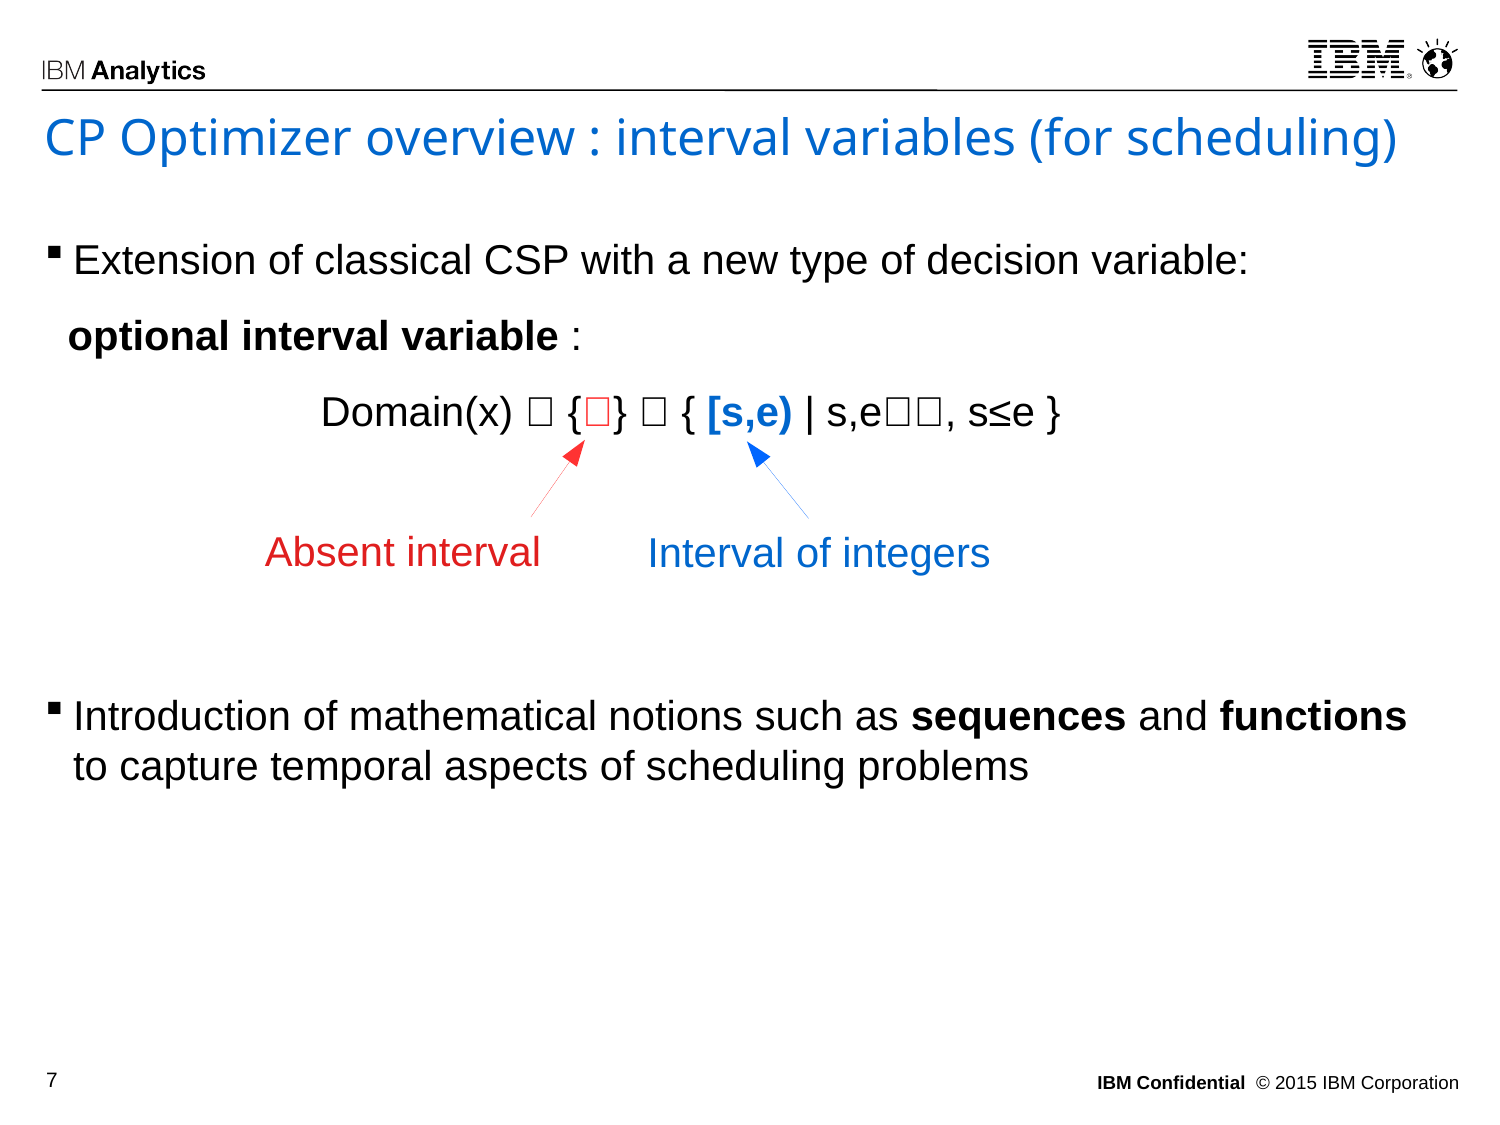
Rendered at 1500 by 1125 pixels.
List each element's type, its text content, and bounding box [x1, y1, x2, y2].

text_box Interval of integers [647, 518, 1028, 594]
text_box Absent interval [250, 517, 557, 583]
picture [1294, 24, 1469, 91]
list Extension of classical CSP with a new type of decision variable: optional interval variable : Domain(x)  {}  { [s,e) | s,e, s≤e } Introduction of mathematical notions such as sequences and functions to capture temporal aspects of scheduling problems [29, 224, 1426, 1066]
title CP Optimizer overview : interval variables (for scheduling) [29, 97, 1500, 203]
picture [24, 42, 224, 99]
